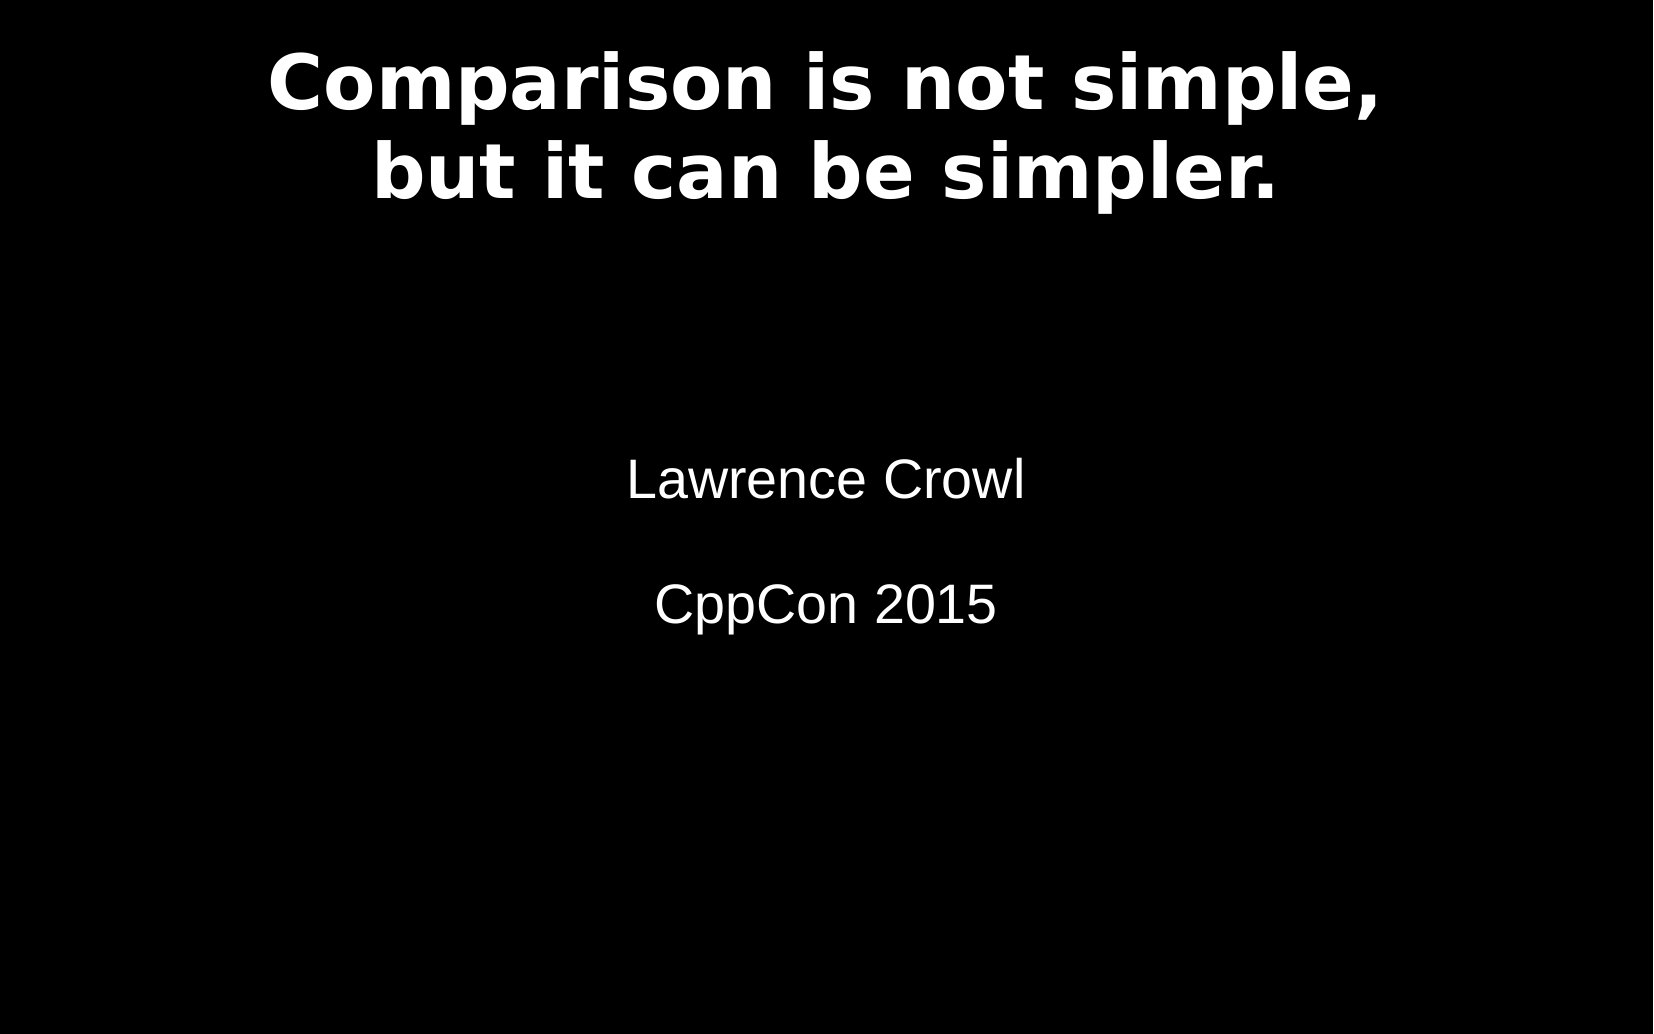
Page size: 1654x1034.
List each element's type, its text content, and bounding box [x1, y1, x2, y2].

title Comparison is not simple, but it can be simpler. [82, 38, 1571, 217]
subtitle Lawrence Crowl CppCon 2015 [82, 241, 1571, 842]
